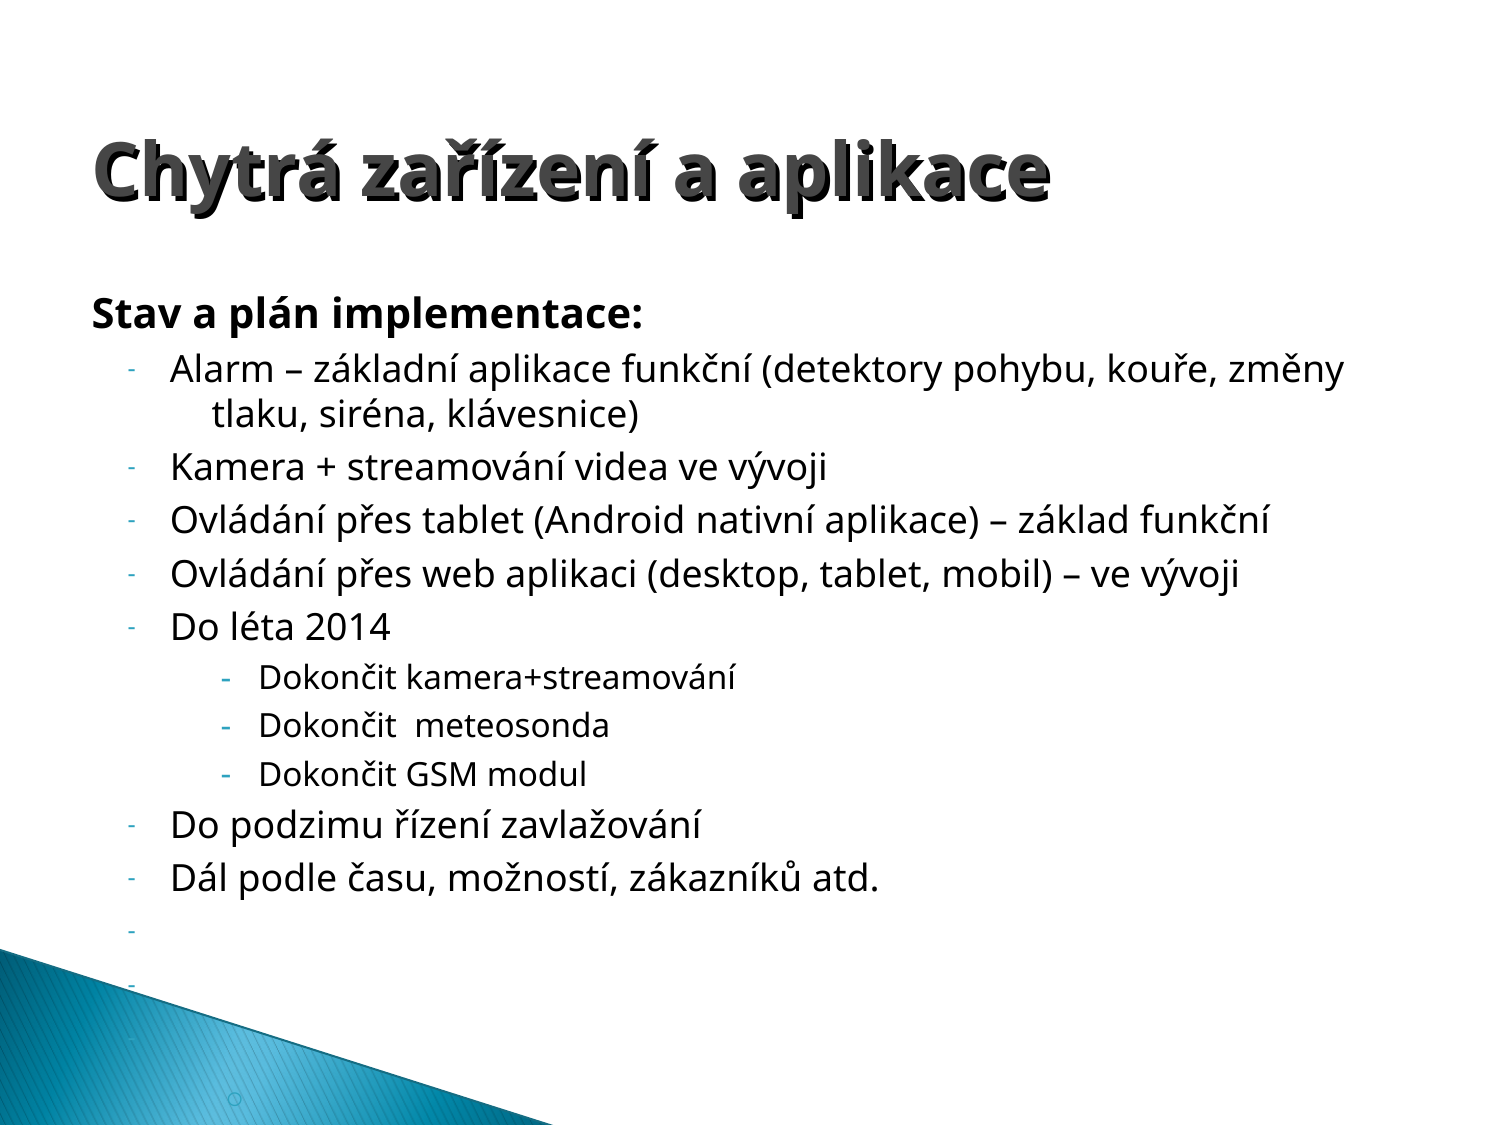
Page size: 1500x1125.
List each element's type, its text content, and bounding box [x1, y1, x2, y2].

title Chytrá zařízení a aplikace [76, 113, 1427, 221]
list Stav a plán implementace: Alarm – základní aplikace funkční (detektory pohybu, kouře, změny tlaku, siréna, klávesnice) Kamera + streamování videa ve vývoji Ovládání přes tablet (Android nativní aplikace) – základ funkční Ovládání přes web aplikaci (desktop, tablet, mobil) – ve vývoji Do léta 2014 Dokončit kamera+streamování Dokončit meteosonda Dokončit GSM modul Do podzimu řízení zavlažování Dál podle času, možností, zákazníků atd. [76, 278, 1427, 999]
